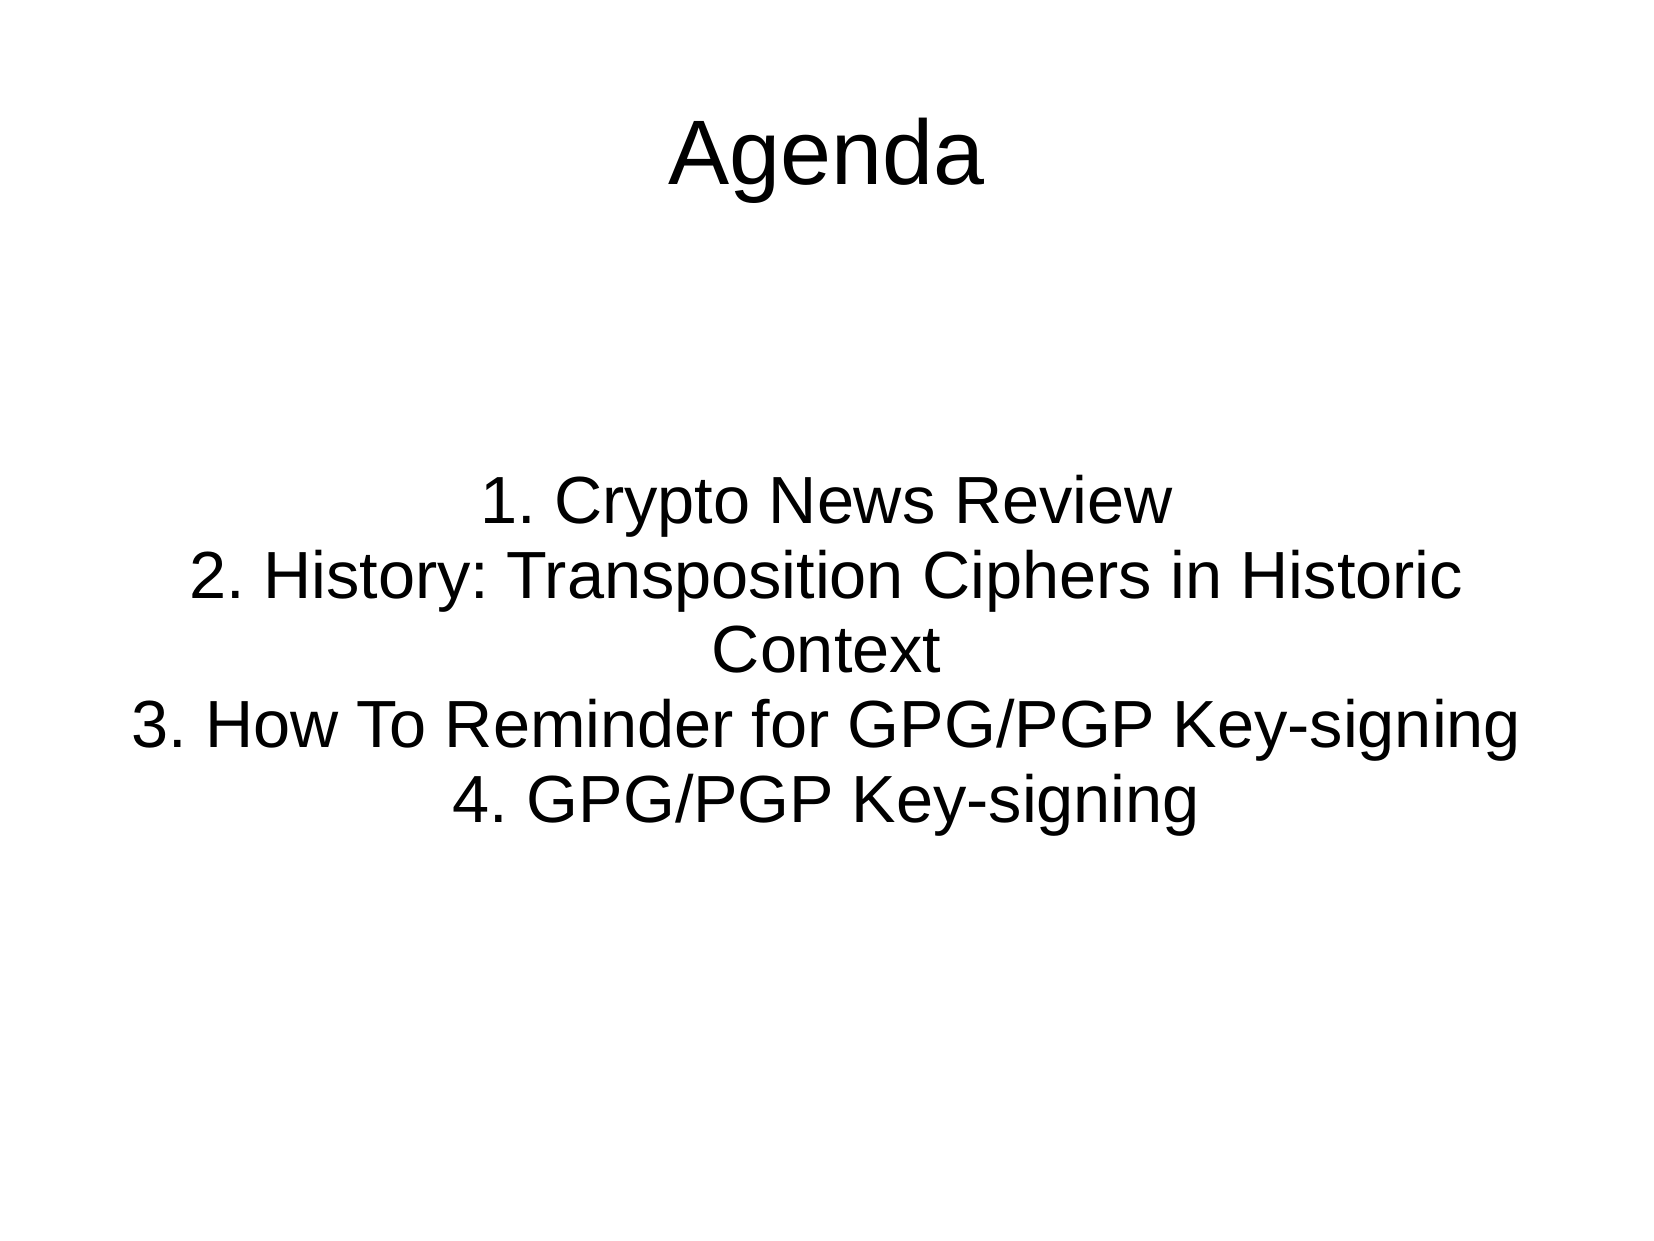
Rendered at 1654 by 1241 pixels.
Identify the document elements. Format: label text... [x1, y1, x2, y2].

subtitle 1. Crypto News Review 2. History: Transposition Ciphers in Historic Context 3. How To Reminder for GPG/PGP Key-signing 4. GPG/PGP Key-signing [82, 290, 1571, 1010]
title Agenda [82, 49, 1571, 257]
